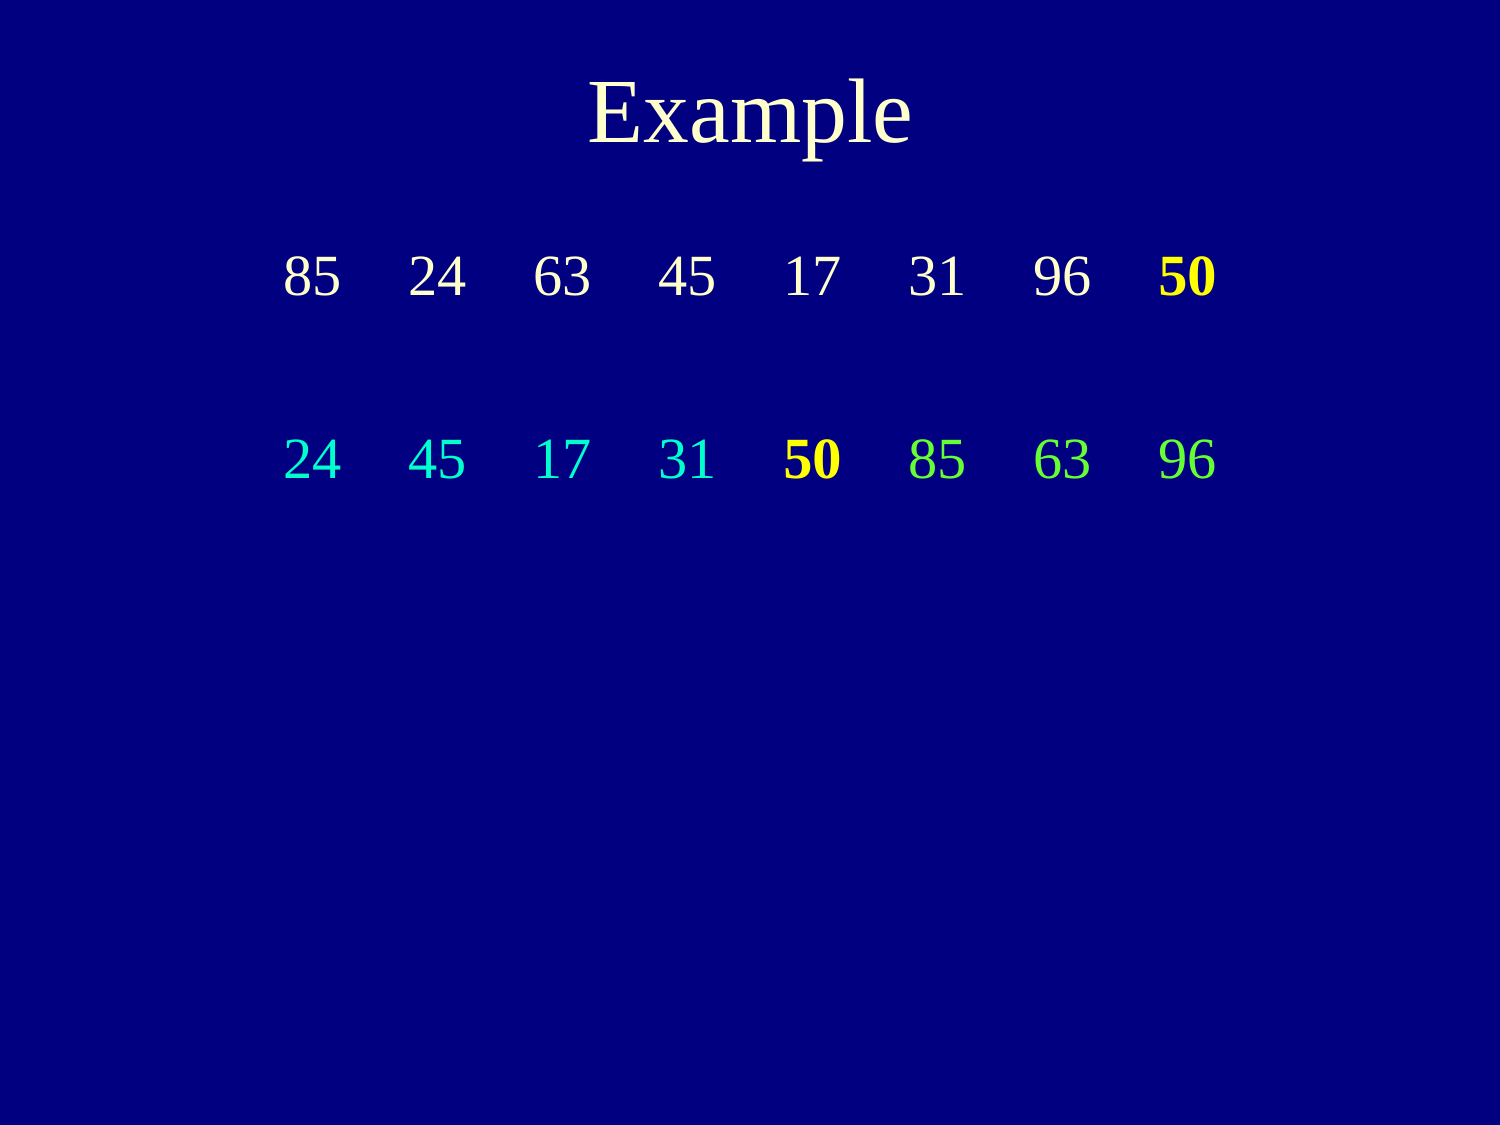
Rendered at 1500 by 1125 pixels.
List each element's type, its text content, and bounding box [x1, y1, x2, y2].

table_header 45 [625, 229, 750, 325]
table_header 31 [875, 229, 1000, 325]
table_header 31 [625, 413, 750, 512]
table_header 24 [375, 229, 500, 325]
table_header 17 [500, 413, 625, 512]
table_header 63 [1000, 413, 1125, 512]
title Example [22, 43, 1480, 169]
table_header 63 [500, 229, 625, 325]
table_header 85 [250, 229, 375, 325]
table_header 96 [1000, 229, 1125, 325]
table_header 24 [250, 413, 375, 512]
table_header 50 [750, 413, 875, 512]
table_header 50 [1125, 229, 1250, 325]
table_header 96 [1125, 413, 1250, 512]
table_header 17 [750, 229, 875, 325]
table_header 85 [875, 413, 1000, 512]
table_header 45 [375, 413, 500, 512]
